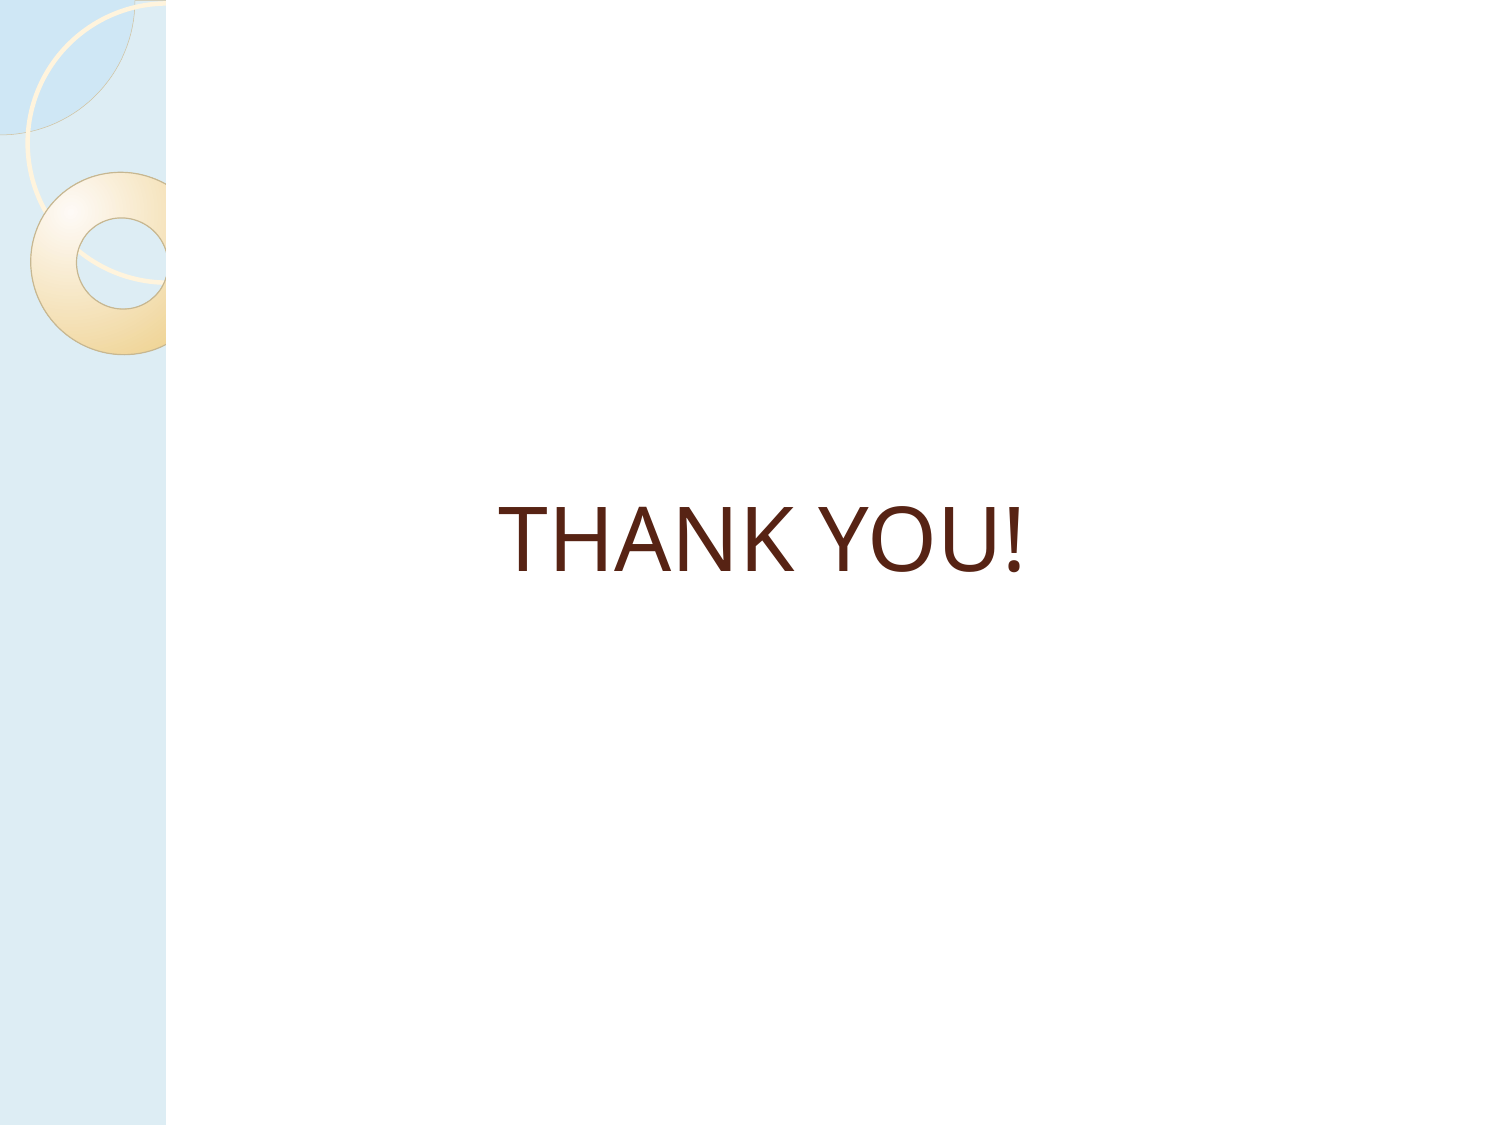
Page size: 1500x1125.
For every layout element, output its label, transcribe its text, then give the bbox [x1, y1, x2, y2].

title THANK YOU! [87, 474, 1438, 663]
